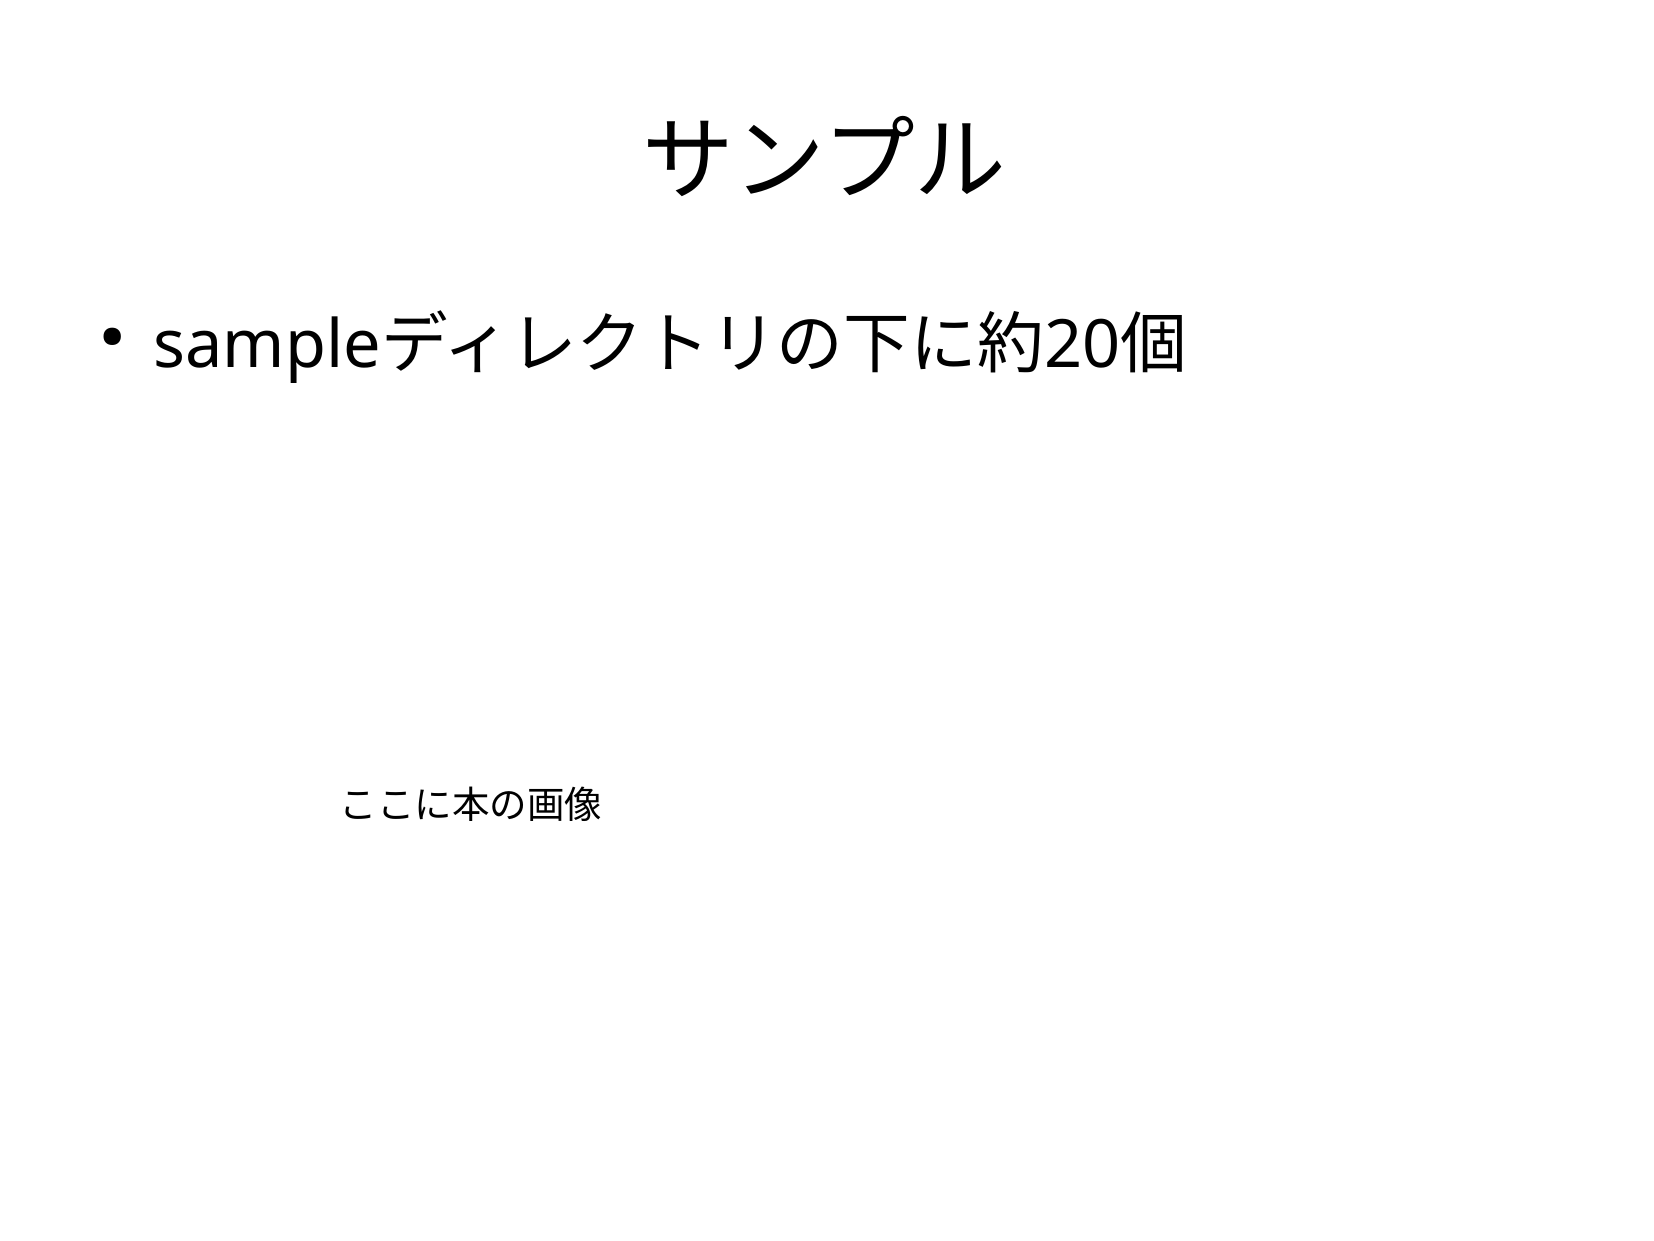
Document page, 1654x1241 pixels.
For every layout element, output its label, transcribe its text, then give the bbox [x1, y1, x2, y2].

text_box ここに本の画像 [324, 767, 739, 823]
title サンプル [82, 56, 1571, 250]
list sampleディレクトリの下に約20個 [82, 290, 1571, 1109]
